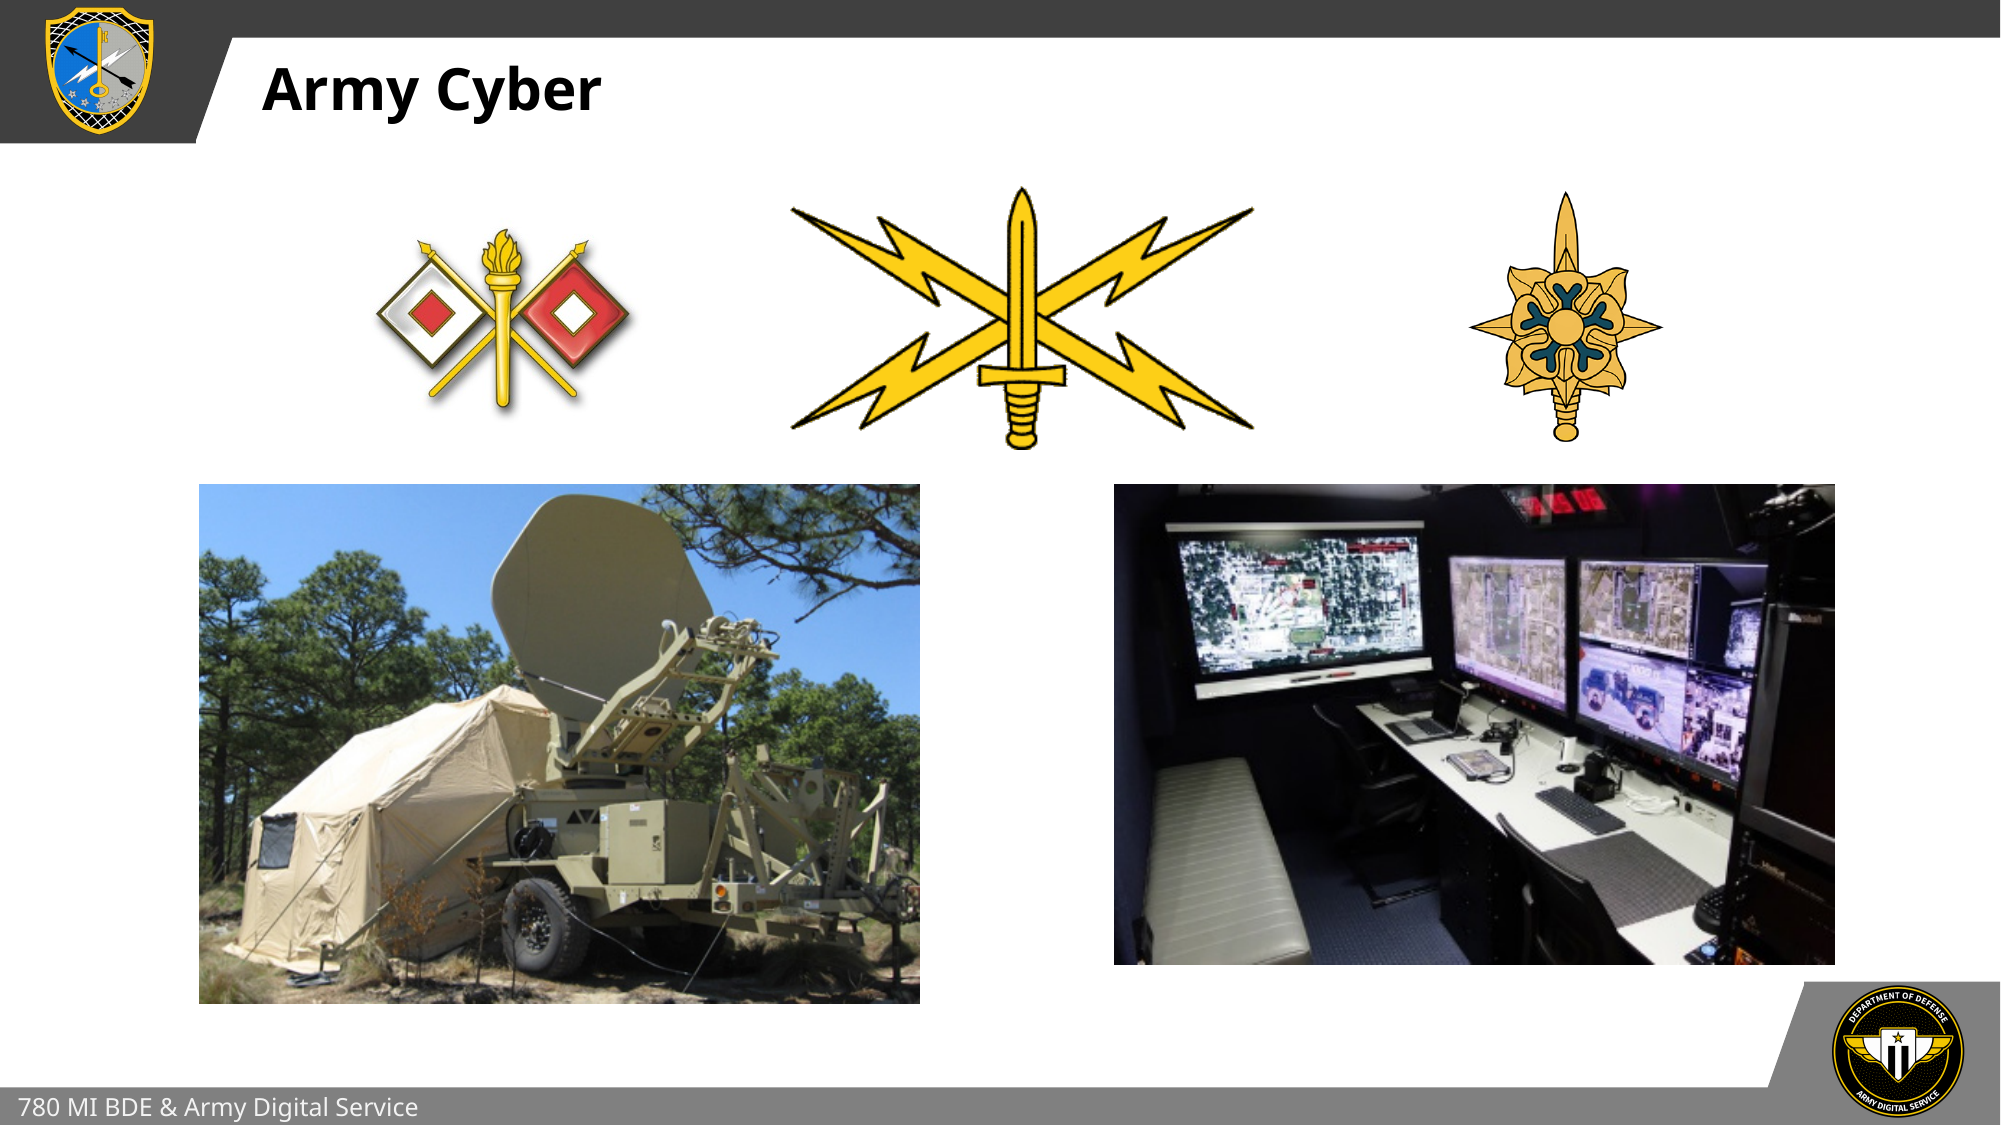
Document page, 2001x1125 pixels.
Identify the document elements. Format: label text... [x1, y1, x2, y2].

picture [1114, 484, 1835, 965]
title Army Cyber [247, 40, 2000, 144]
picture [338, 186, 667, 450]
picture [785, 185, 1257, 450]
picture [199, 484, 920, 1004]
picture [1418, 185, 1714, 448]
picture [45, 7, 154, 135]
picture [1815, 971, 1981, 1125]
